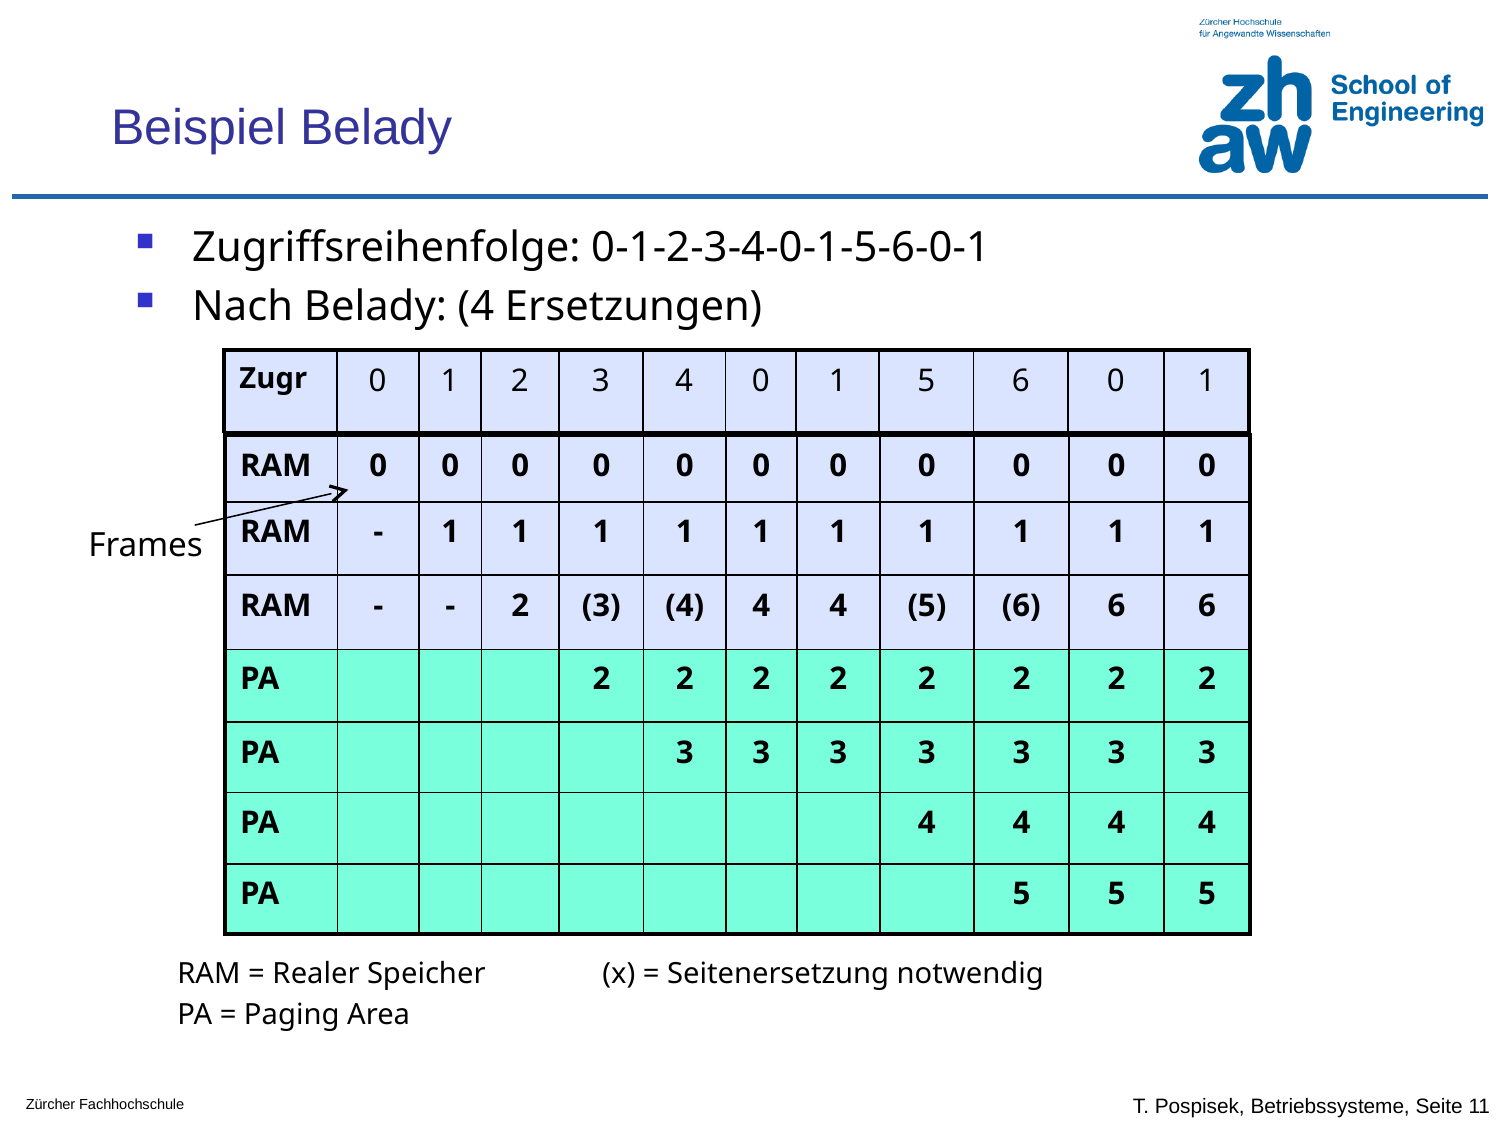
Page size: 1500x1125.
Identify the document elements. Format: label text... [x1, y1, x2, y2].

picture [1199, 19, 1483, 173]
table_cell - [420, 576, 481, 649]
table_cell 4 [975, 793, 1068, 863]
table_cell 2 [482, 576, 558, 649]
table_cell 3 [975, 723, 1068, 792]
table_cell [798, 793, 879, 863]
table_cell 3 [727, 723, 796, 792]
table_cell [727, 793, 796, 863]
table_header 4 [644, 352, 725, 431]
table_cell 1 [798, 503, 879, 574]
table_cell PA [227, 723, 337, 792]
table_header 0 [726, 352, 795, 431]
table_cell 1 [482, 503, 558, 574]
table_cell 1 [881, 503, 973, 574]
table_header 0 [798, 437, 879, 501]
table_cell 3 [881, 723, 973, 792]
table_cell [560, 865, 643, 932]
table_cell PA [227, 650, 337, 721]
table_cell PA [227, 865, 337, 932]
table_cell (5) [881, 576, 973, 649]
table_cell [482, 865, 558, 932]
table_cell RAM [227, 503, 337, 574]
title Beispiel Belady [96, 50, 1375, 163]
table_header 0 [644, 437, 725, 501]
table_header RAM [227, 437, 337, 501]
table_header 0 [338, 352, 418, 431]
table_header 1 [420, 352, 480, 431]
table_cell 5 [1070, 865, 1163, 932]
table_cell [644, 865, 725, 932]
table_header 0 [482, 437, 558, 501]
table_cell [727, 865, 796, 932]
table_cell 3 [1070, 723, 1163, 792]
table_cell 2 [975, 650, 1068, 721]
table_cell 3 [644, 723, 725, 792]
table_cell 3 [1165, 723, 1248, 792]
table_cell [644, 793, 725, 863]
table_cell [420, 865, 481, 932]
text_box Frames [73, 515, 219, 571]
table_cell 2 [798, 650, 879, 721]
table_cell [560, 793, 643, 863]
table_cell (6) [975, 576, 1068, 649]
table_cell [420, 723, 481, 792]
table_cell (3) [560, 576, 643, 649]
table_cell 4 [881, 793, 973, 863]
text_box RAM = Realer Speicher (x) = Seitenersetzung notwendig PA = Paging Area [162, 946, 1363, 1047]
table_cell [881, 865, 973, 932]
table_cell [338, 865, 418, 932]
table_cell 5 [975, 865, 1068, 932]
table_header 0 [420, 437, 481, 501]
table_header 0 [975, 437, 1068, 501]
list Zugriffsreihenfolge: 0-1-2-3-4-0-1-5-6-0-1 Nach Belady: (4 Ersetzungen) [120, 212, 1375, 375]
table_cell [338, 793, 418, 863]
table_cell 1 [420, 503, 481, 574]
table_header 0 [727, 437, 796, 501]
table_header 3 [560, 352, 642, 431]
table_cell 4 [1070, 793, 1163, 863]
table_cell 2 [727, 650, 796, 721]
table_cell RAM [227, 503, 282, 516]
table_cell 1 [975, 503, 1068, 574]
table_cell [420, 793, 481, 863]
table_header 0 [1069, 352, 1163, 431]
table_cell 1 [1165, 503, 1248, 574]
table_cell - [338, 503, 418, 574]
table_cell 1 [644, 503, 725, 574]
table_cell [482, 650, 558, 721]
table_header 6 [974, 352, 1067, 431]
table_header 0 [1070, 437, 1163, 501]
table_header 0 [338, 437, 418, 501]
table_cell 5 [1165, 865, 1248, 932]
table_header 0 [881, 437, 973, 501]
table_cell [482, 793, 558, 863]
table_cell 2 [1070, 650, 1163, 721]
table_cell (4) [644, 576, 725, 649]
table_cell 6 [1070, 576, 1163, 649]
table_cell [560, 723, 643, 792]
table_cell [420, 650, 481, 721]
table_header 2 [482, 352, 558, 431]
table_cell 6 [1165, 576, 1248, 649]
table_header Zugr [226, 352, 336, 431]
table_cell [482, 723, 558, 792]
table_cell 1 [1070, 503, 1163, 574]
table_cell 4 [798, 576, 879, 649]
table_cell PA [227, 793, 337, 863]
table_cell [338, 650, 418, 721]
table_cell 1 [560, 503, 643, 574]
table_header 0 [1165, 437, 1248, 501]
table_cell 3 [798, 723, 879, 792]
table_cell [798, 865, 879, 932]
table_header 0 [560, 437, 643, 501]
table_cell 1 [727, 503, 796, 574]
table_cell 2 [560, 650, 643, 721]
table_cell 4 [1165, 793, 1248, 863]
table_cell - [338, 576, 418, 649]
table_header 1 [797, 352, 878, 431]
table_cell [338, 723, 418, 792]
table_cell RAM [227, 576, 337, 649]
table_cell 2 [881, 650, 973, 721]
table_cell 2 [1165, 650, 1248, 721]
table_header 1 [1165, 352, 1247, 431]
table_cell 2 [644, 650, 725, 721]
table_cell 4 [727, 576, 796, 649]
table_header 5 [880, 352, 973, 431]
